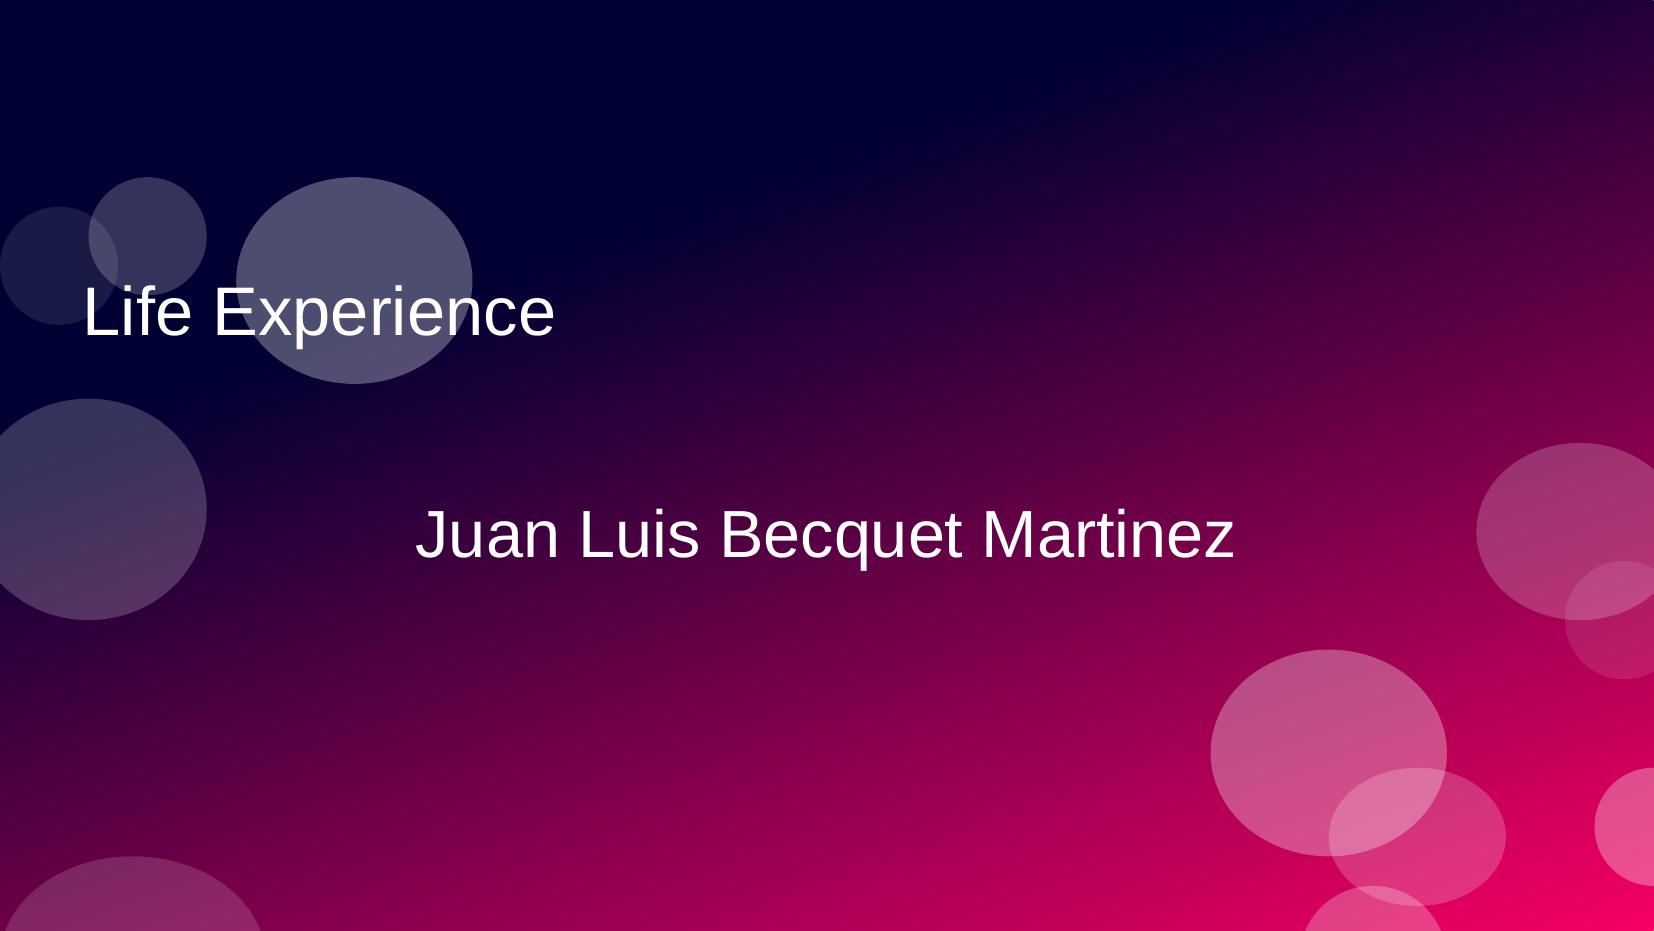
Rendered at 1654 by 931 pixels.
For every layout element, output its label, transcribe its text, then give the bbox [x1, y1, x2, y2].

subtitle Juan Luis Becquet Martinez [82, 425, 1571, 758]
title Life Experience [82, 234, 1571, 390]
